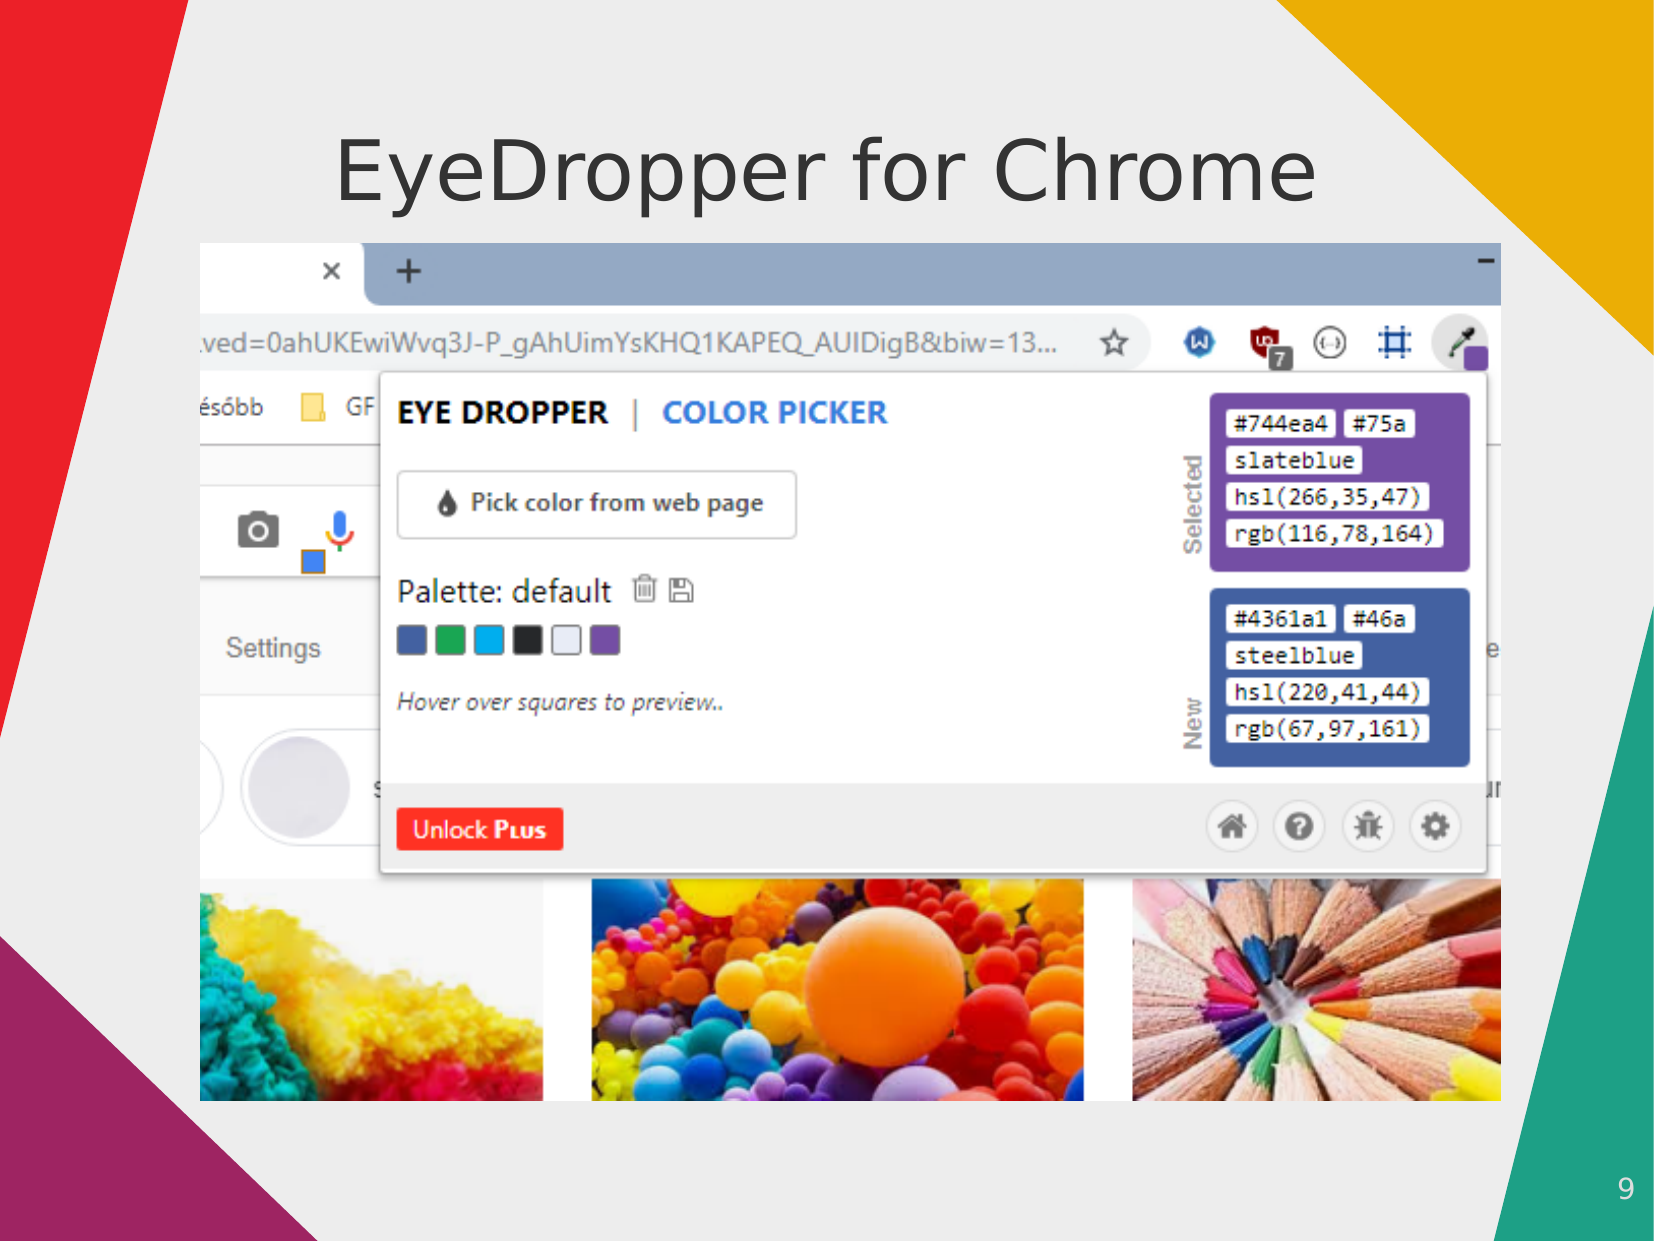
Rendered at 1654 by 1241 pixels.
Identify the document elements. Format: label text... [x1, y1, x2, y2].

title EyeDropper for Chrome [114, 73, 1539, 271]
picture [200, 243, 1501, 1101]
